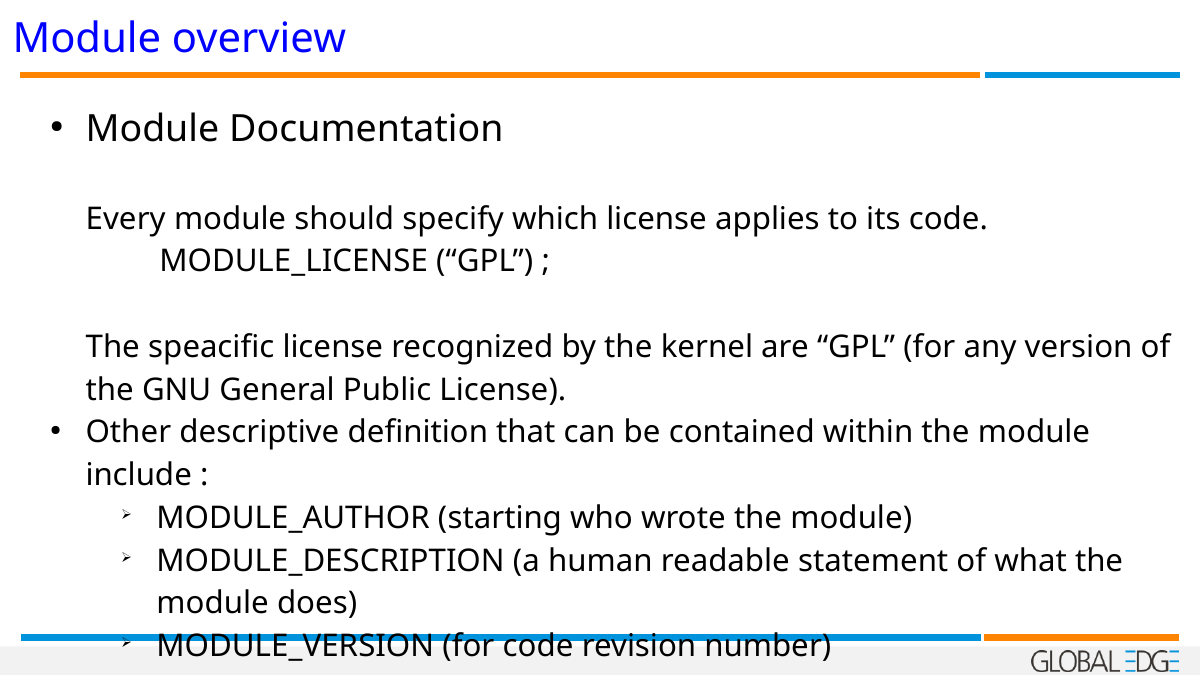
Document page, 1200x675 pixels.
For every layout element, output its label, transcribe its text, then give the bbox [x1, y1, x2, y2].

title Module overview [12, 9, 1088, 63]
text_box Module Documentation Every module should specify which license applies to its code. MODULE_LICENSE (“GPL”) ; The speacific license recognized by the kernel are “GPL” (for any version of the GNU General Public License). Other descriptive definition that can be contained within the module include : MODULE_AUTHOR (starting who wrote the module) MODULE_DESCRIPTION (a human readable statement of what the module does) MODULE_VERSION (for code revision number) MODULE_ALIAS (another name by which module can be known) [35, 94, 1193, 675]
